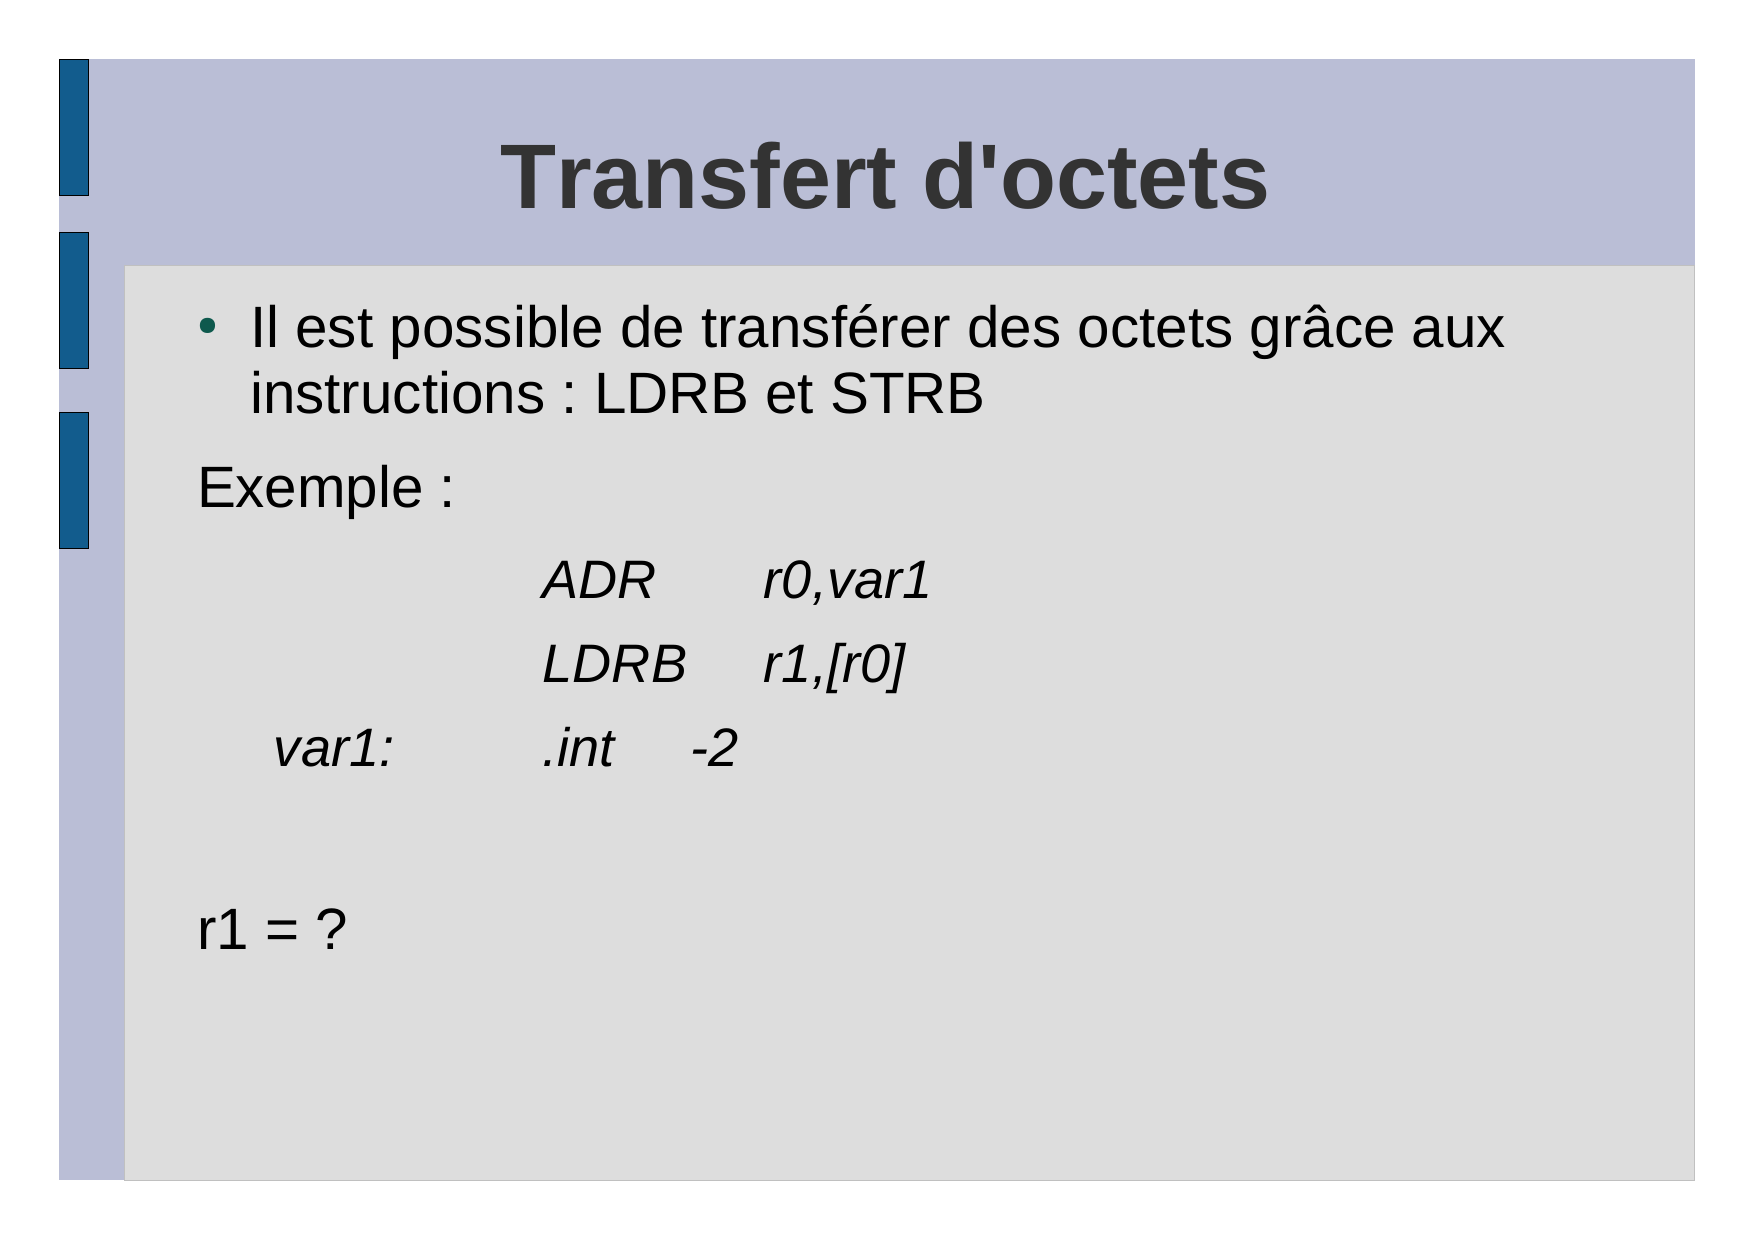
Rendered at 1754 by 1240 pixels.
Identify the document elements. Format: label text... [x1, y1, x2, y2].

list Il est possible de transférer des octets grâce aux instructions : LDRB et STRB Exemple : ADR r0,var1 LDRB r1,[r0] var1: .int -2 r1 = ? [179, 295, 1577, 1093]
title Transfert d'octets [118, 88, 1654, 266]
